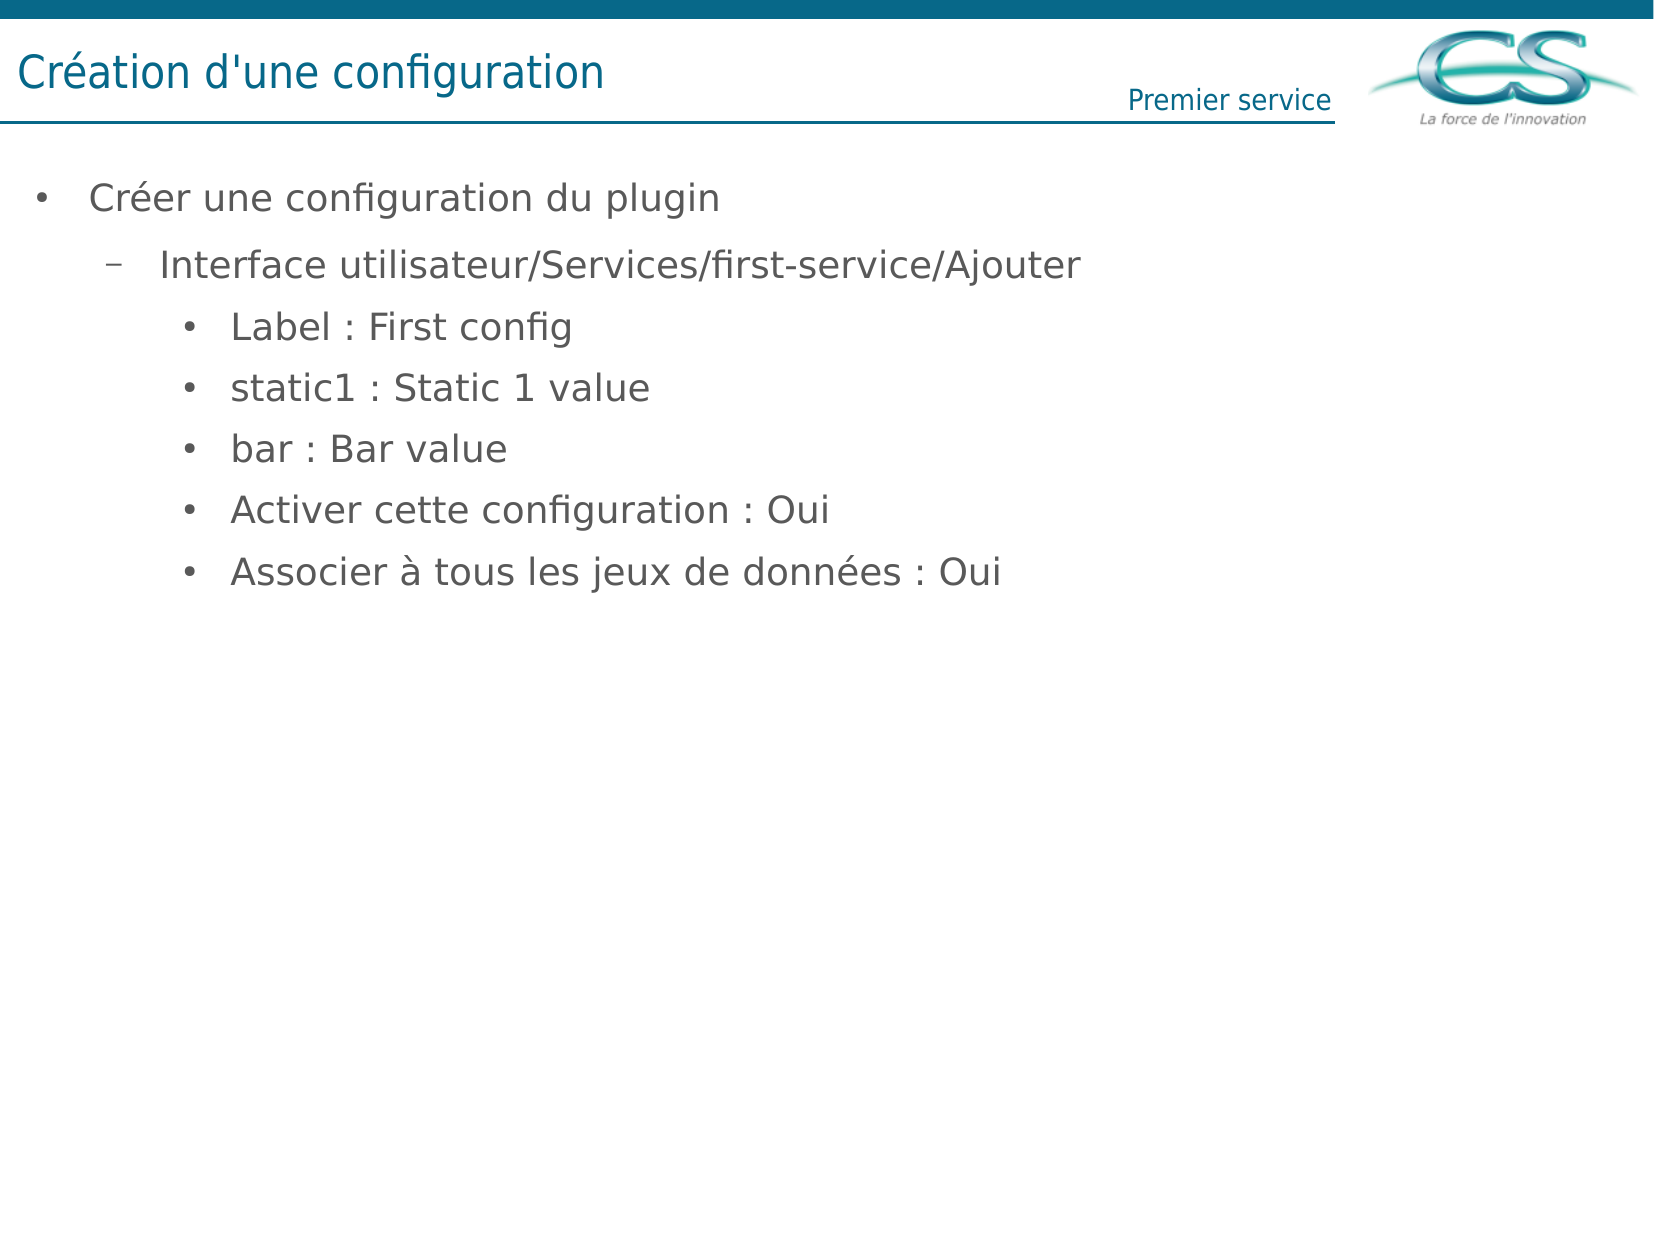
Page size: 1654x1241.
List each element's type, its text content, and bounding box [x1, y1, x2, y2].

title Création d'une configuration [17, 46, 1368, 106]
text_box Premier service [1116, 71, 1359, 164]
list Créer une configuration du plugin Interface utilisateur/Services/first-service/Ajouter Label : First config static1 : Static 1 value bar : Bar value Activer cette configuration : Oui Associer à tous les jeux de données : Oui [17, 177, 1630, 1217]
picture [1368, 28, 1642, 128]
